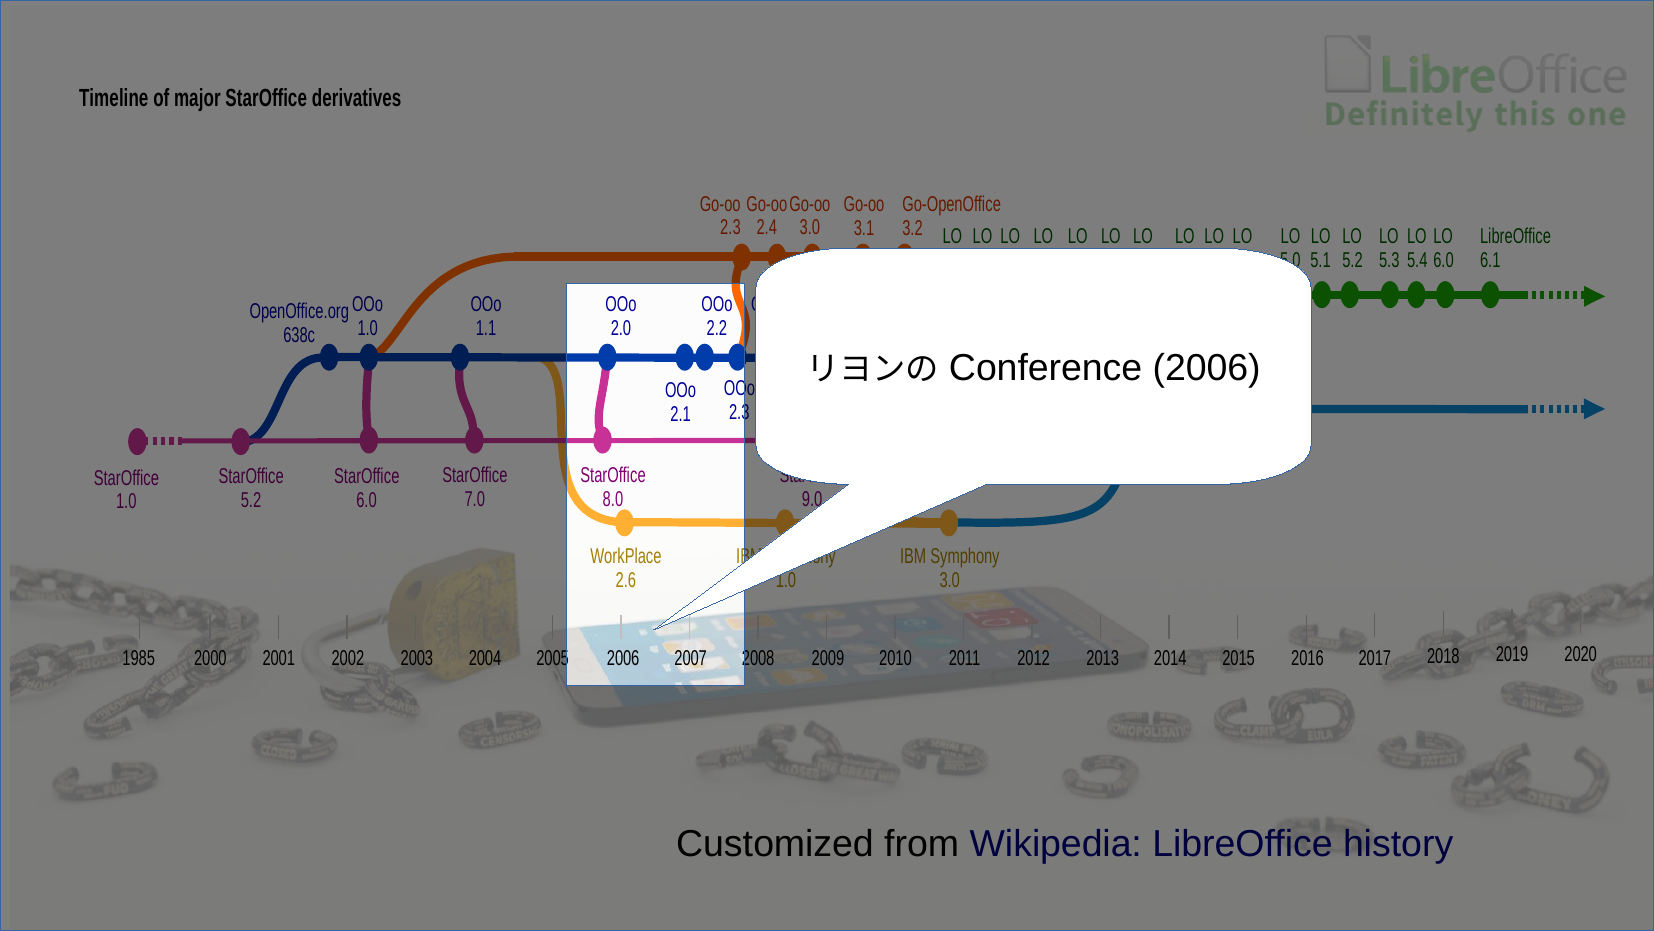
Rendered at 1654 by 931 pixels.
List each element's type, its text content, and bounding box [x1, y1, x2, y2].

text_box リヨンのConference (2006) [653, 248, 1312, 630]
text_box [0, 0, 1654, 931]
picture [567, 284, 744, 685]
